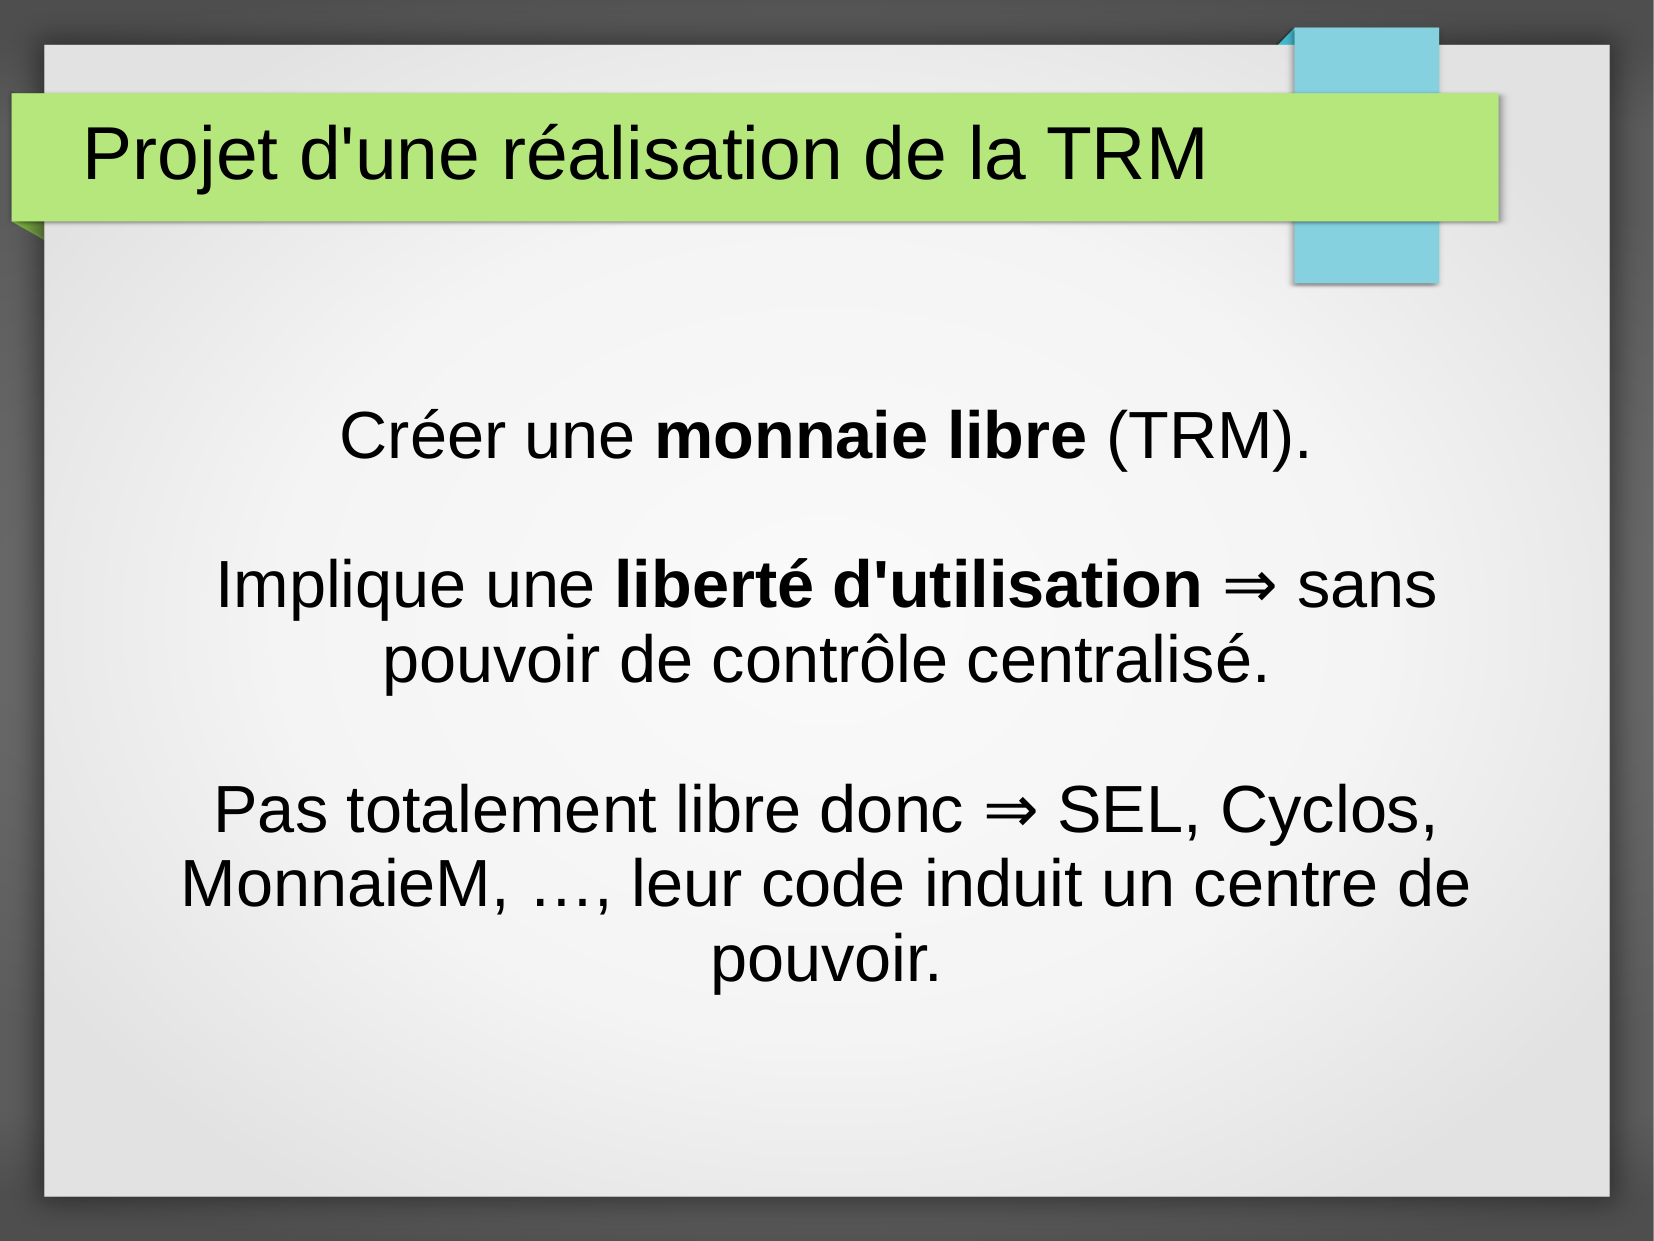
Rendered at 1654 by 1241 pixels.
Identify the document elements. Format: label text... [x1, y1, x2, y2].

picture [0, 0, 1654, 1241]
title Projet d'une réalisation de la TRM [82, 94, 1489, 213]
text_box Créer une monnaie libre (TRM). Implique une liberté d'utilisation ⇒ sans pouvoir de contrôle centralisé. Pas totalement libre donc ⇒ SEL, Cyclos, MonnaieM, …, leur code induit un centre de pouvoir. [82, 295, 1571, 1099]
